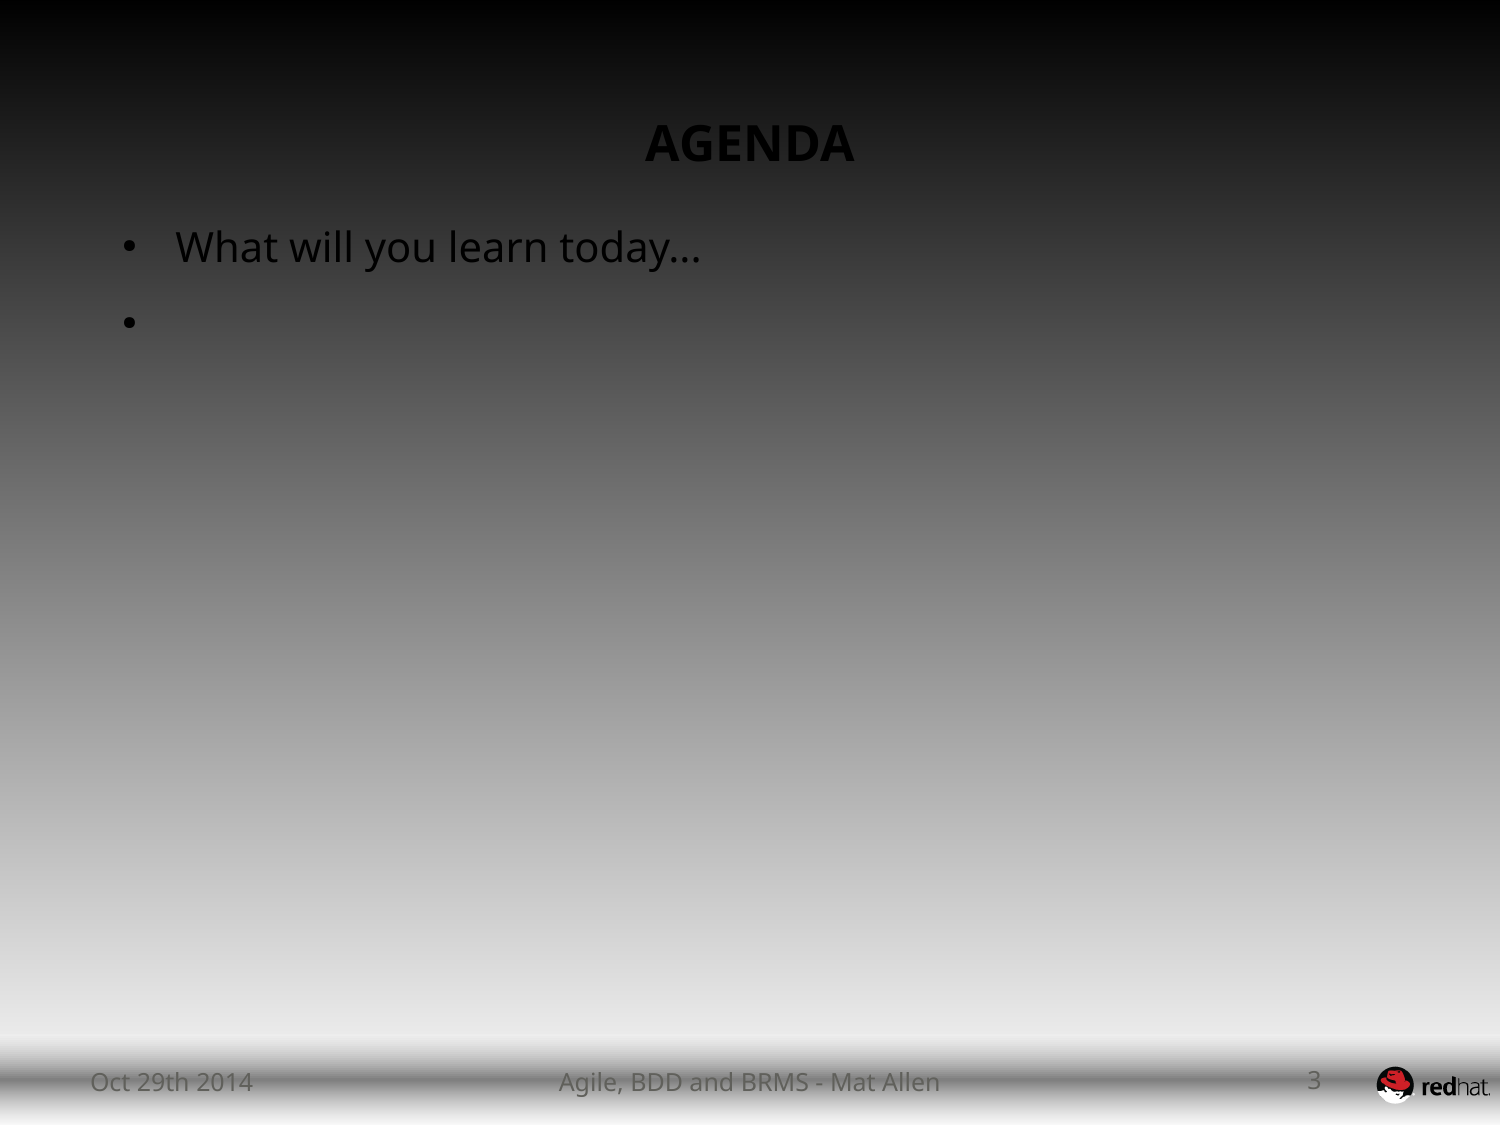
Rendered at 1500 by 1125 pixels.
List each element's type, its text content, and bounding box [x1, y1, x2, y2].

picture [1364, 1057, 1500, 1110]
title Agenda [75, 22, 1426, 188]
slide_number <number> [1074, 1051, 1337, 1112]
footer Agile, BDD and BRMS - Mat Allen [512, 1051, 988, 1112]
slide_number Oct 29th 2014 [75, 1051, 425, 1112]
list What will you learn today... [74, 209, 1425, 1012]
